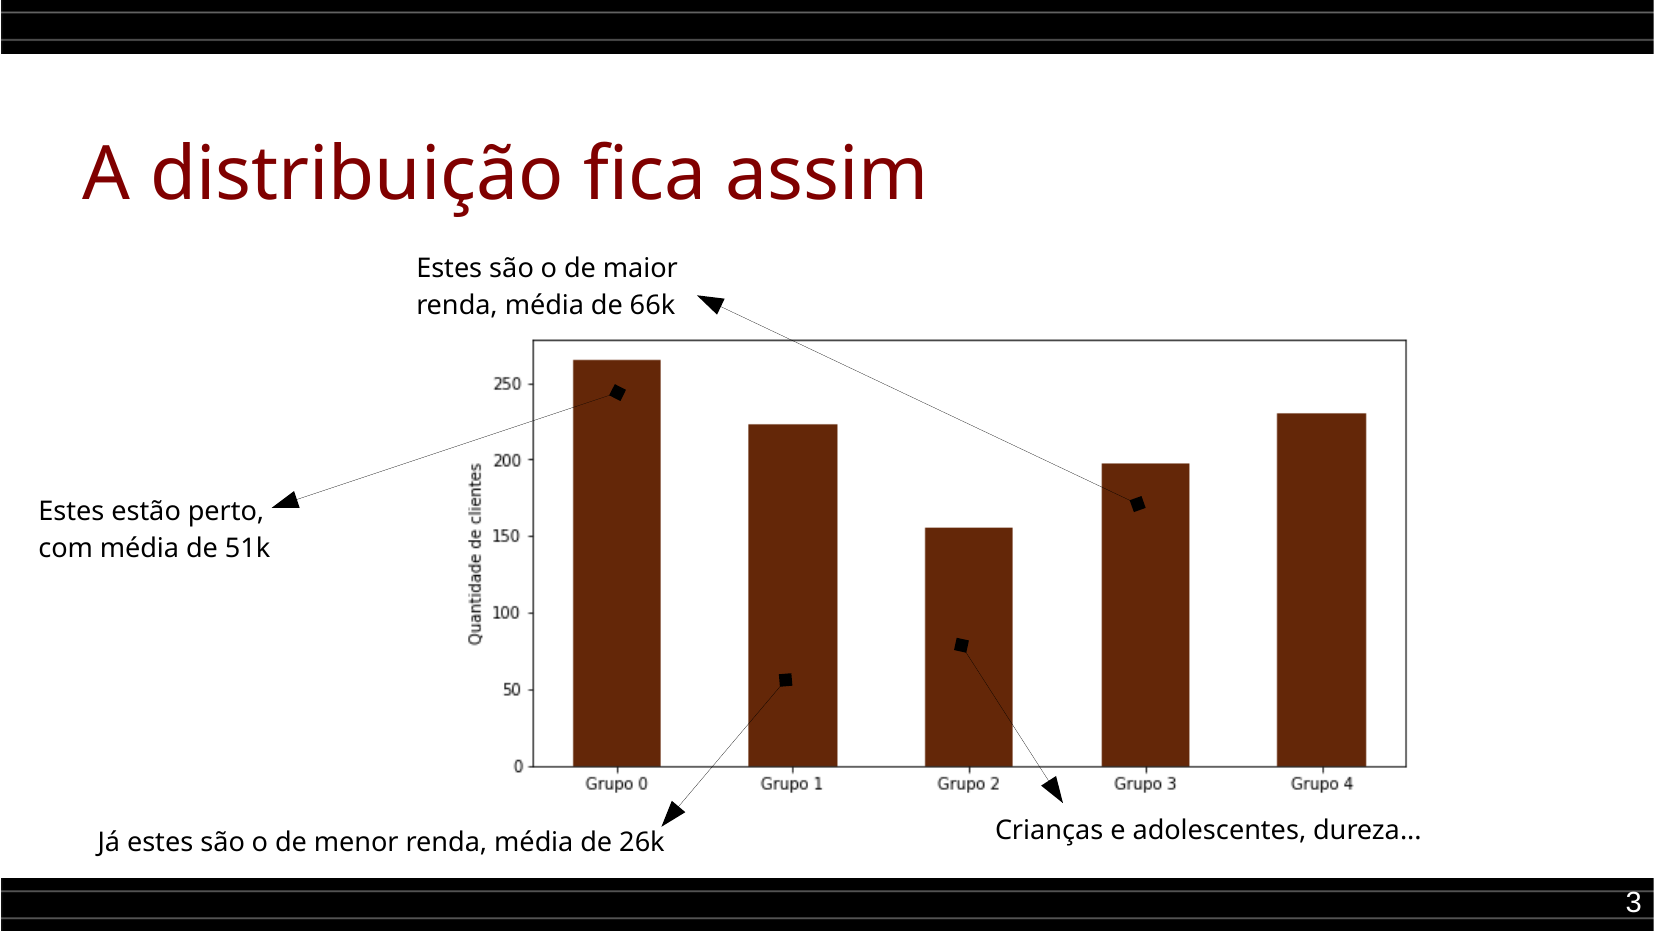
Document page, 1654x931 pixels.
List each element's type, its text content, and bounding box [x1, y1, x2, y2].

text_box Crianças e adolescentes, dureza... [980, 803, 1524, 863]
text_box Estes são o de maior renda, média de 66k [401, 241, 709, 319]
picture [442, 332, 1429, 804]
title A distribuição fica assim [82, 92, 1571, 249]
picture [1, 0, 1654, 54]
text_box Estes estão perto, com média de 51k [23, 484, 331, 579]
picture [1, 878, 1654, 931]
text_box Já estes são o de menor renda, média de 26k [82, 814, 686, 863]
